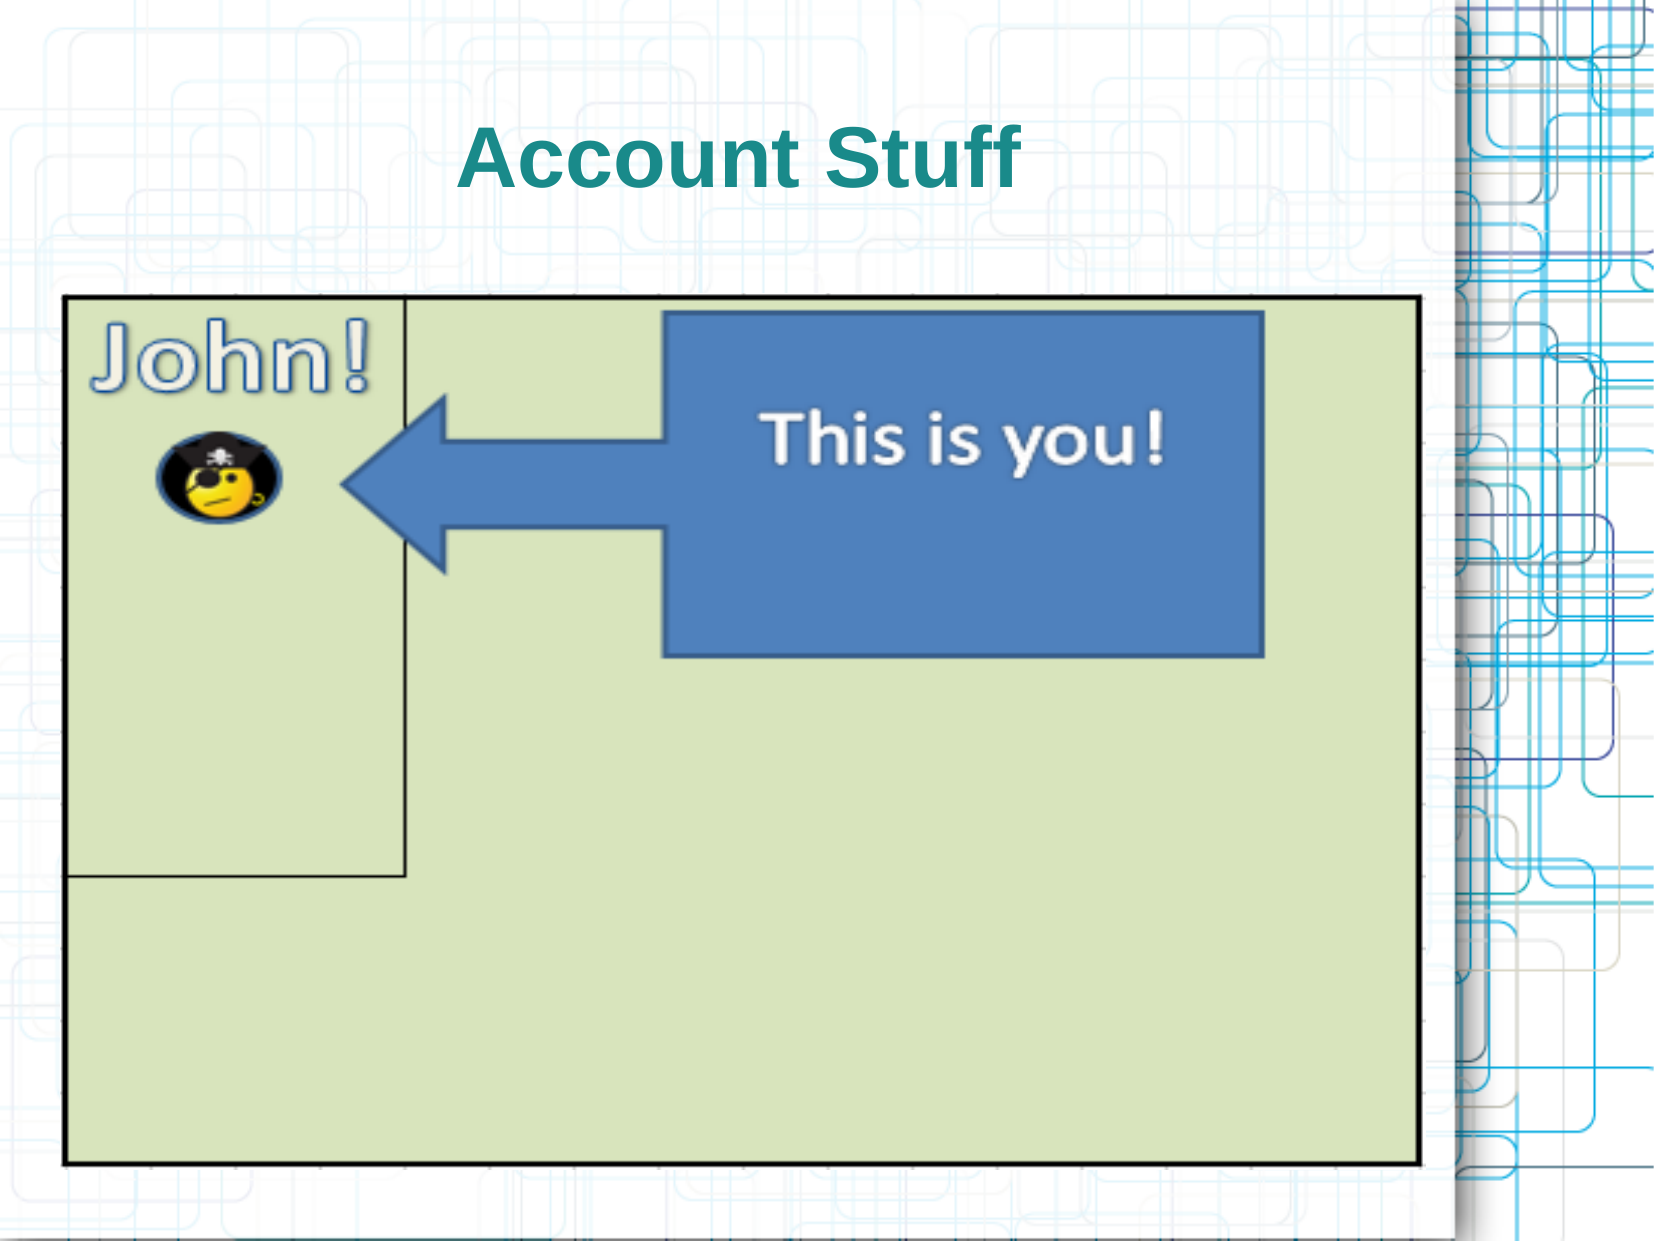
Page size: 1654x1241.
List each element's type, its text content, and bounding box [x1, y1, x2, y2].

title Account Stuff [59, 49, 1418, 257]
picture [60, 293, 1426, 1171]
